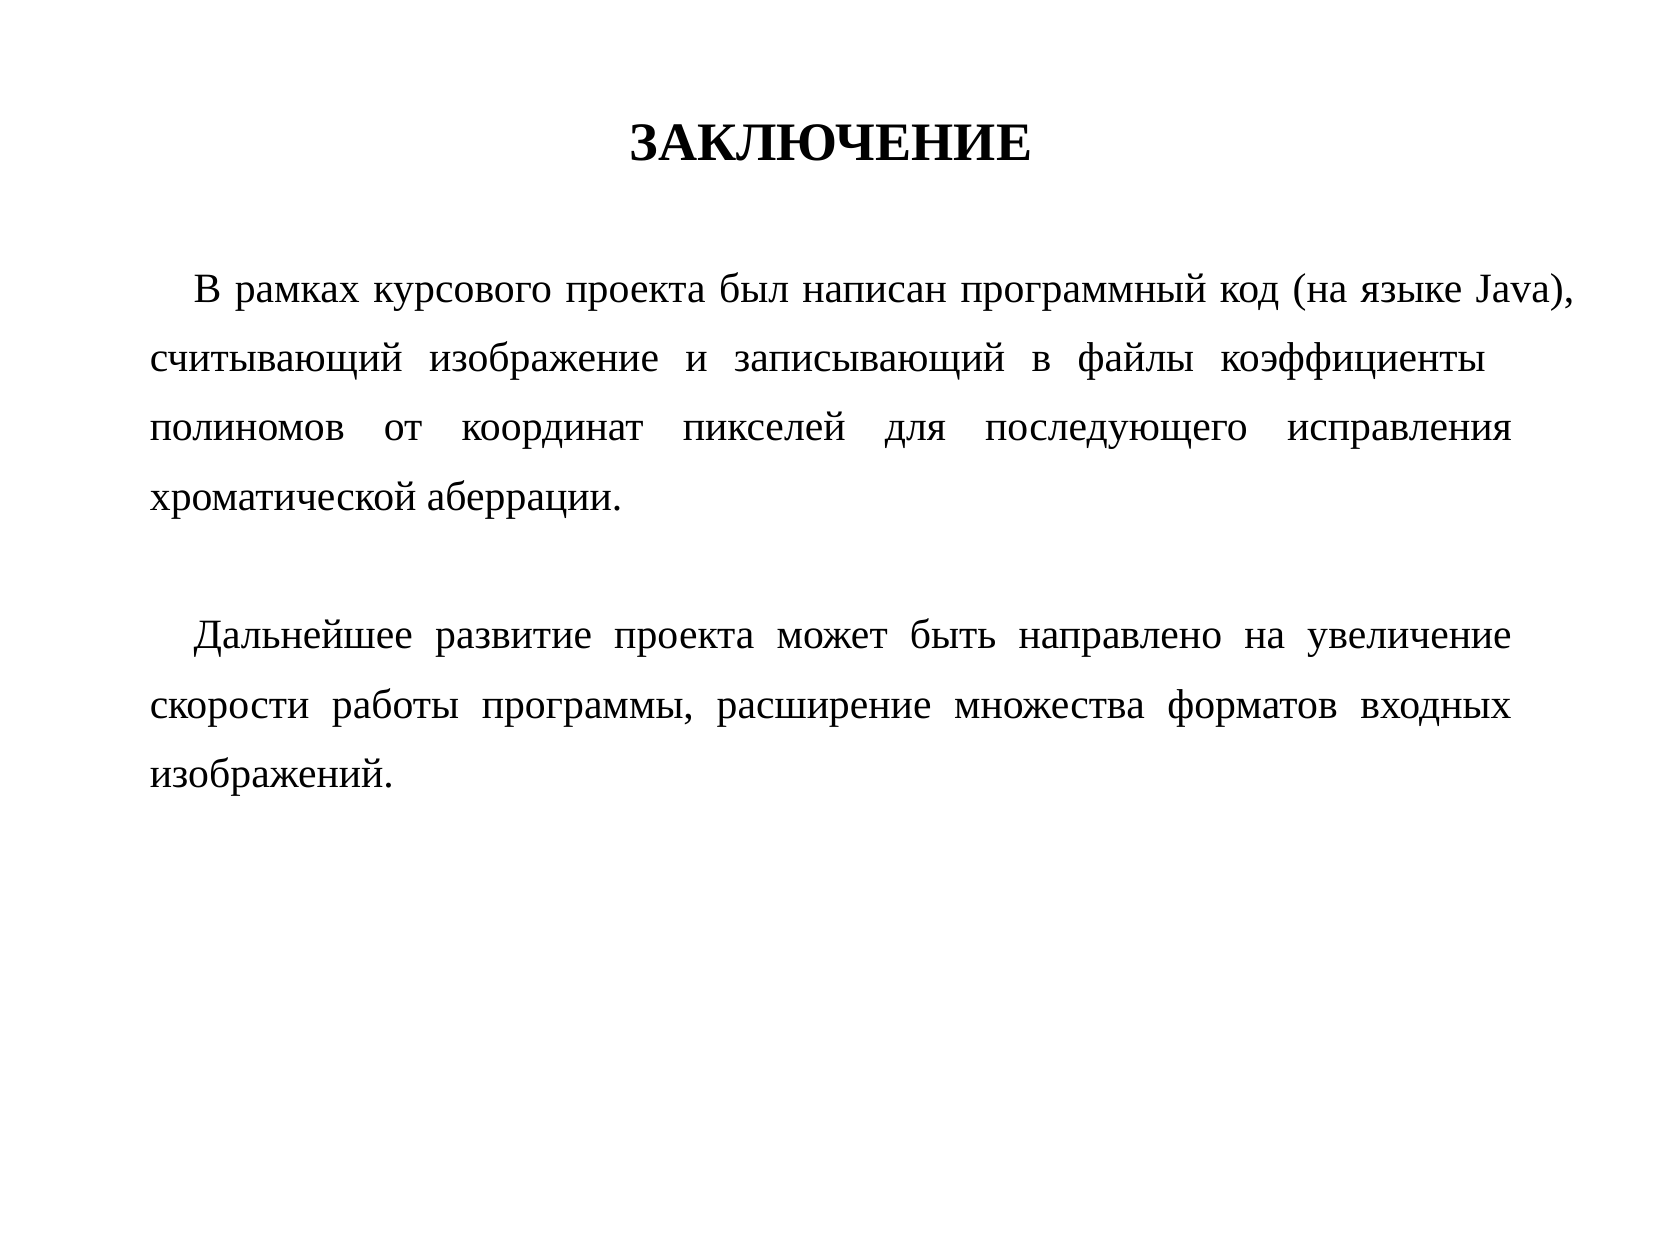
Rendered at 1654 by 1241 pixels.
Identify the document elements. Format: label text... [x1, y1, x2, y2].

text_box ЗАКЛЮЧЕНИЕ В рамках курсового проекта был написан программный код (на языке Java), считывающий изображение и записывающий в файлы коэффициенты полиномов от координат пикселей для последующего исправления хроматической аберрации. Дальнейшее развитие проекта может быть направлено на увеличение скорости работы программы, расширение множества форматов входных изображений. [135, 75, 1591, 774]
